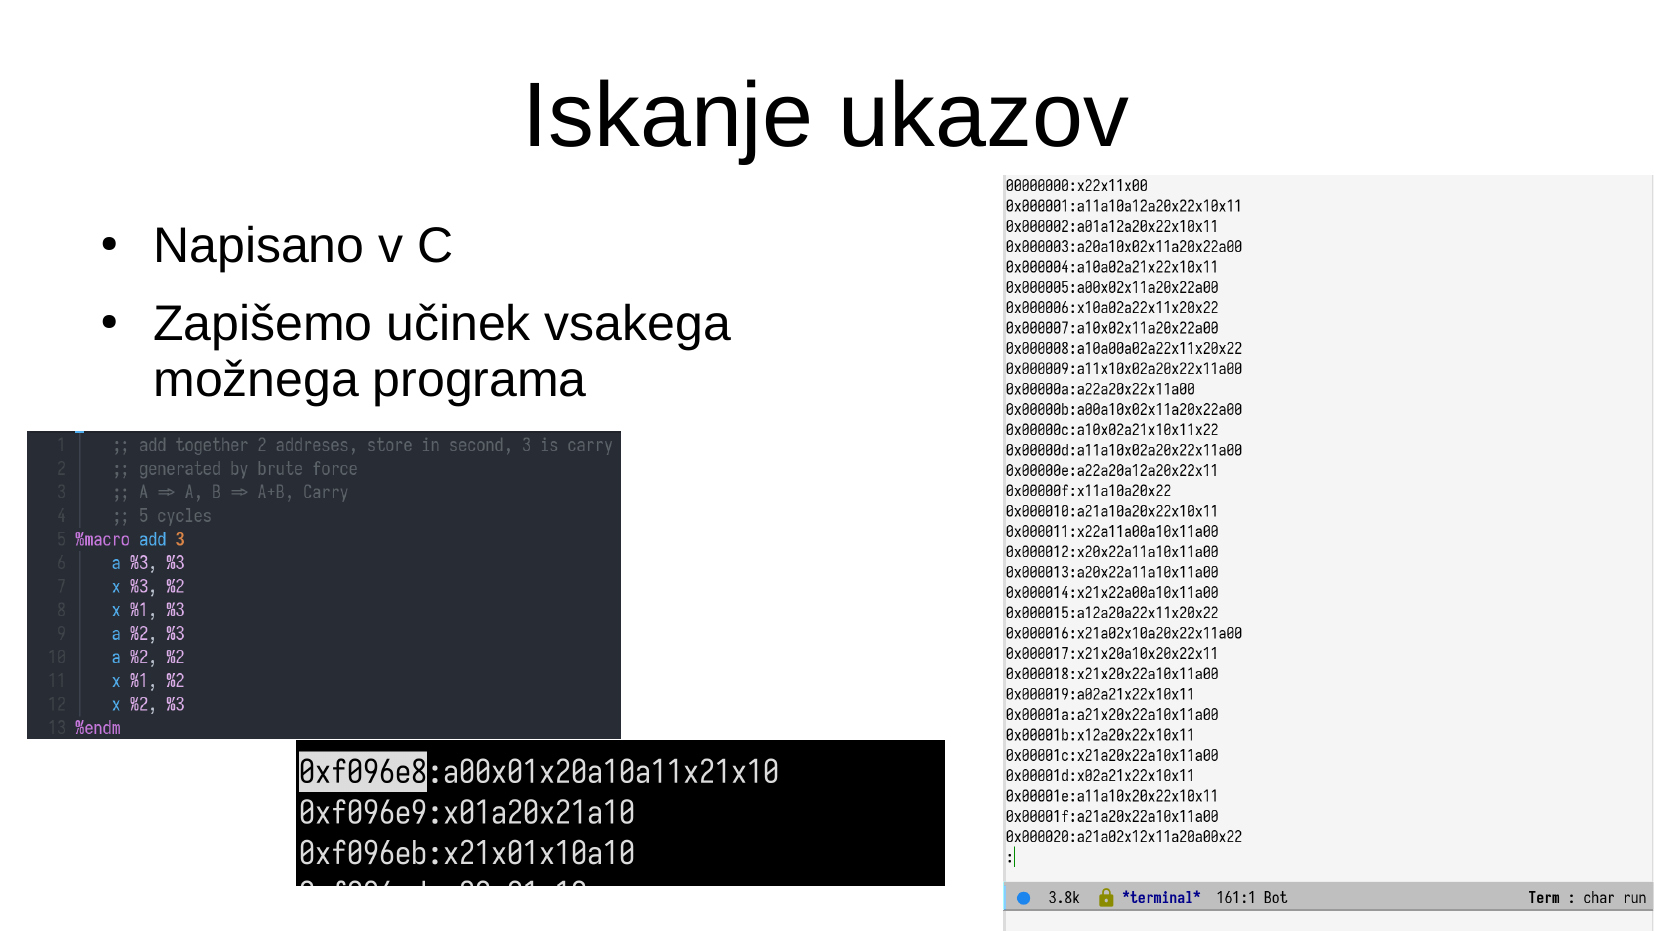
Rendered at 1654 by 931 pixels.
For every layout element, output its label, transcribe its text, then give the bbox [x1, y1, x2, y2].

picture [1003, 175, 1654, 931]
list Napisano v C Zapišemo učinek vsakega možnega programa [82, 217, 1003, 758]
picture [27, 431, 621, 739]
title Iskanje ukazov [82, 37, 1571, 193]
picture [296, 740, 945, 886]
